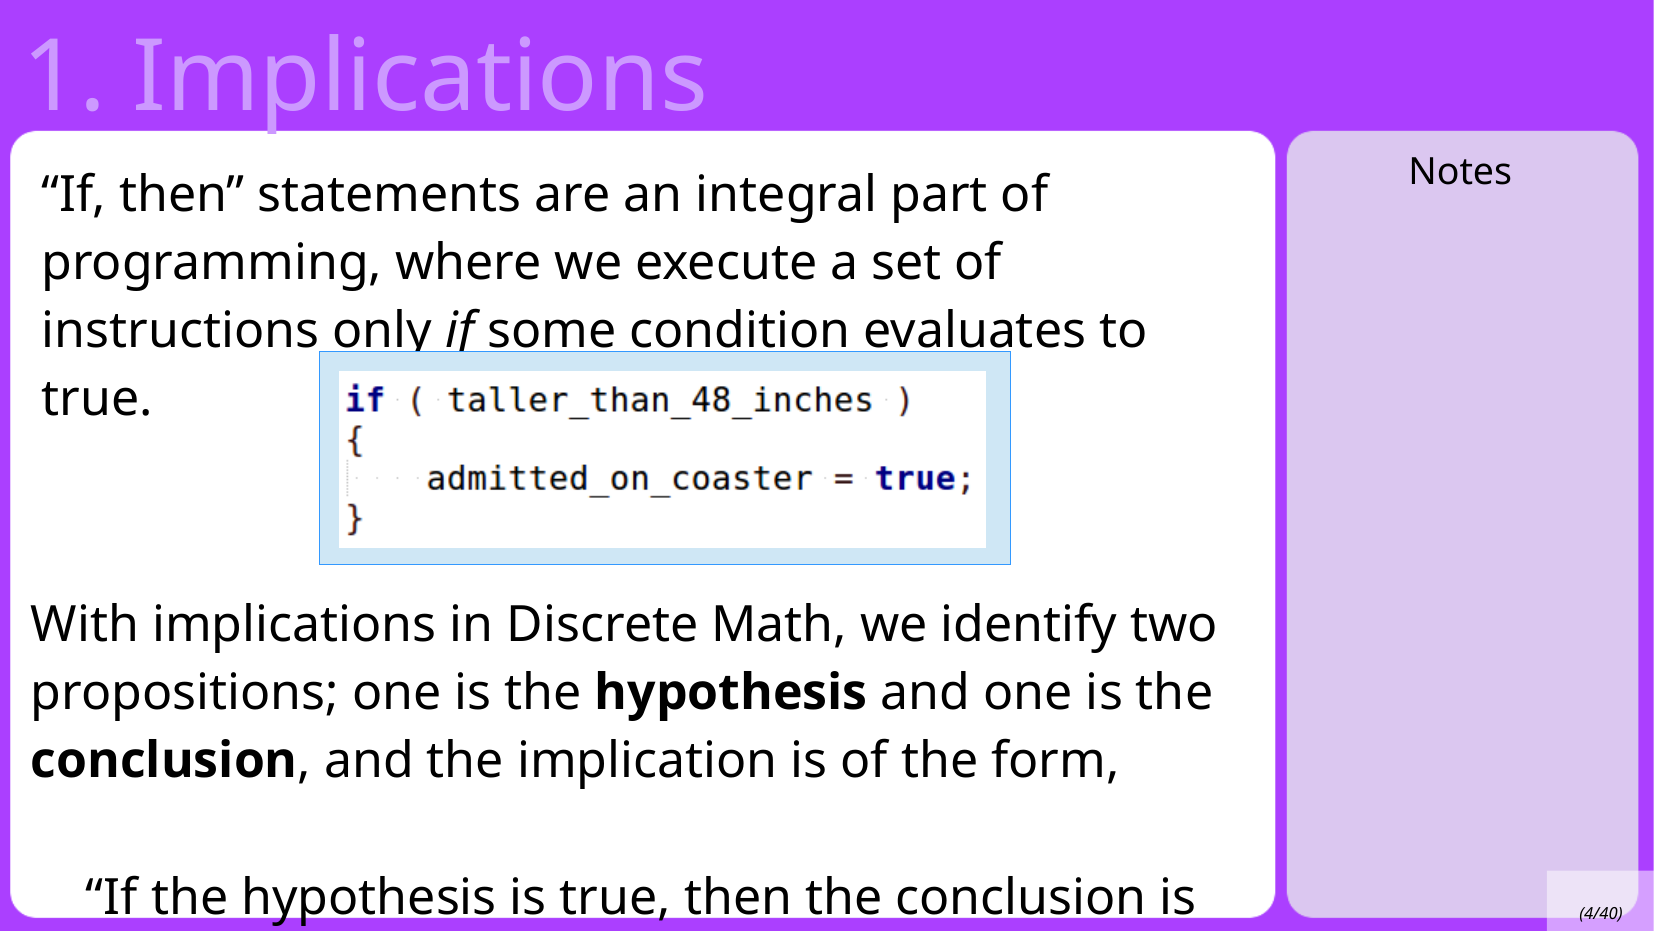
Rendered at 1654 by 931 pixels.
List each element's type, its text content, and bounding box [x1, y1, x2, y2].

text_box Notes [1546, 870, 1654, 877]
text_box “If, then” statements are an integral part of programming, where we execute a set of instructions only if some condition evaluates to true. [41, 157, 1264, 345]
text_box [319, 351, 1011, 565]
text_box Notes [1290, 141, 1631, 199]
title 1. Implications [22, 13, 1511, 130]
picture [0, 0, 1654, 931]
text_box (<number>/40) [1546, 877, 1654, 931]
text_box With implications in Discrete Math, we identify two propositions; one is the hypothesis and one is the conclusion, and the implication is of the form, “If the hypothesis is true, then the conclusion is true.” [30, 587, 1253, 868]
